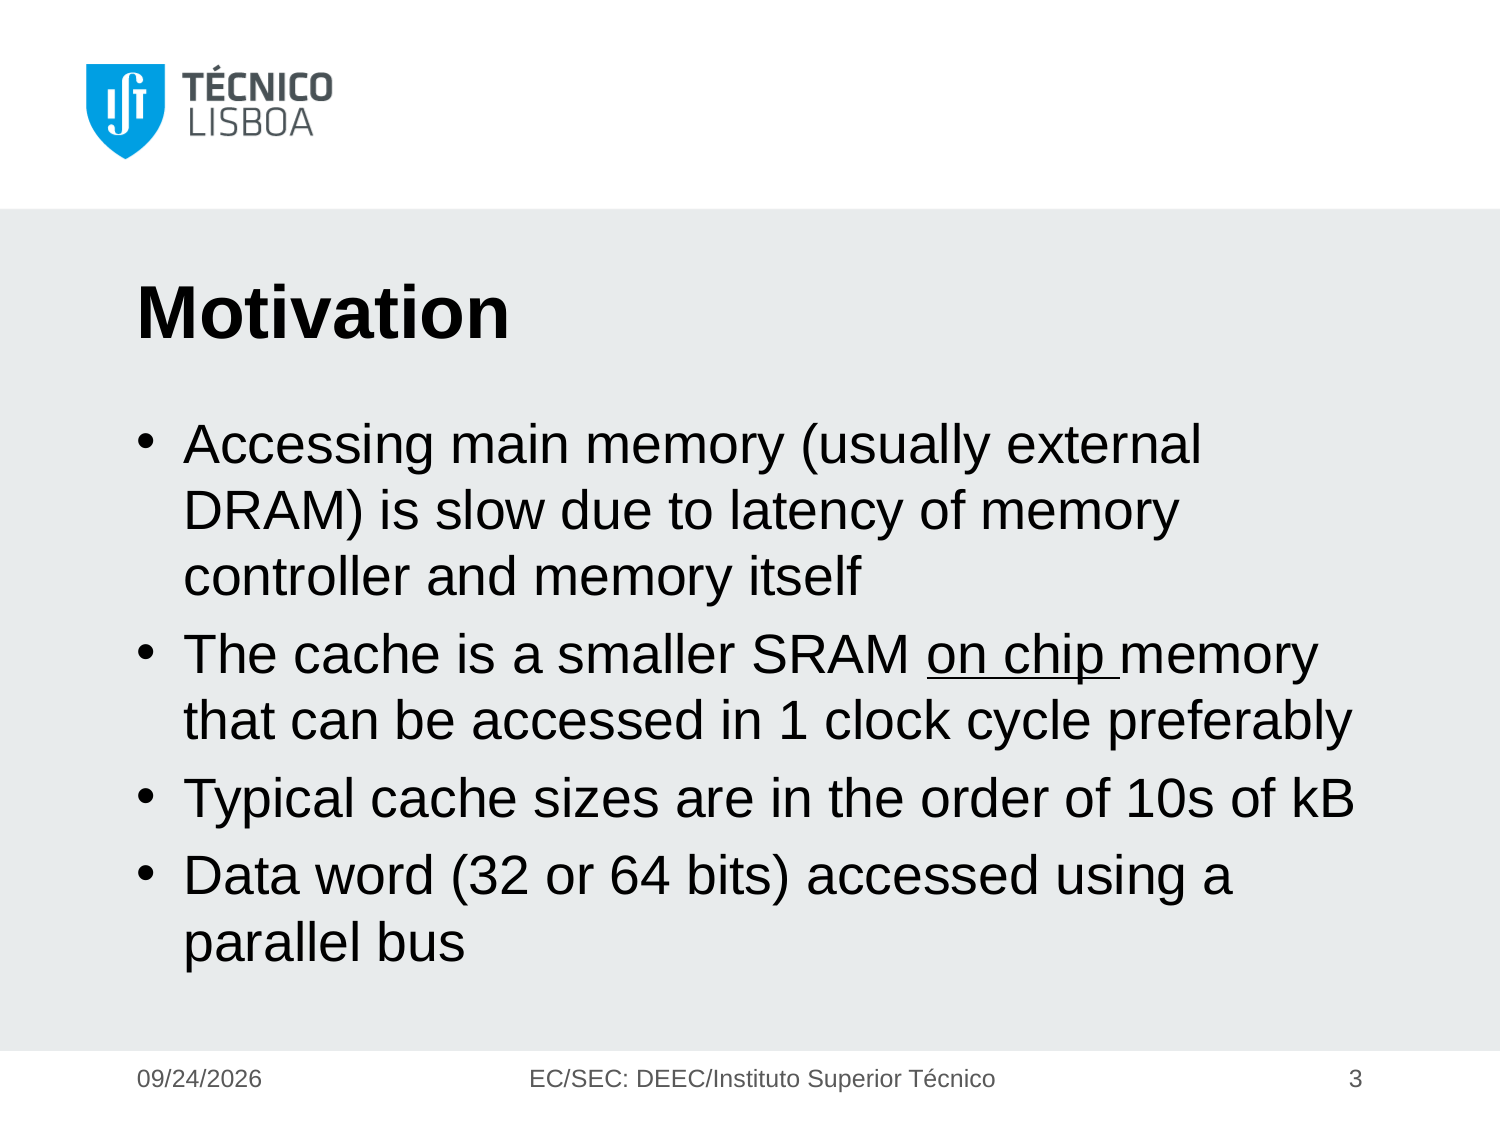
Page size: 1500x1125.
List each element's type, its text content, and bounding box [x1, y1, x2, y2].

footer EC/SEC: DEEC/Instituto Superior Técnico [512, 1052, 1021, 1103]
slide_number <number> [1077, 1052, 1378, 1103]
picture [0, 0, 1500, 1125]
slide_number 12/04/2018 [121, 1052, 425, 1103]
list Accessing main memory (usually external DRAM) is slow due to latency of memory controller and memory itself The cache is a smaller SRAM on chip memory that can be accessed in 1 clock cycle preferably Typical cache sizes are in the order of 10s of kB Data word (32 or 64 bits) accessed using a parallel bus [121, 400, 1378, 1005]
title Motivation [121, 237, 1378, 381]
